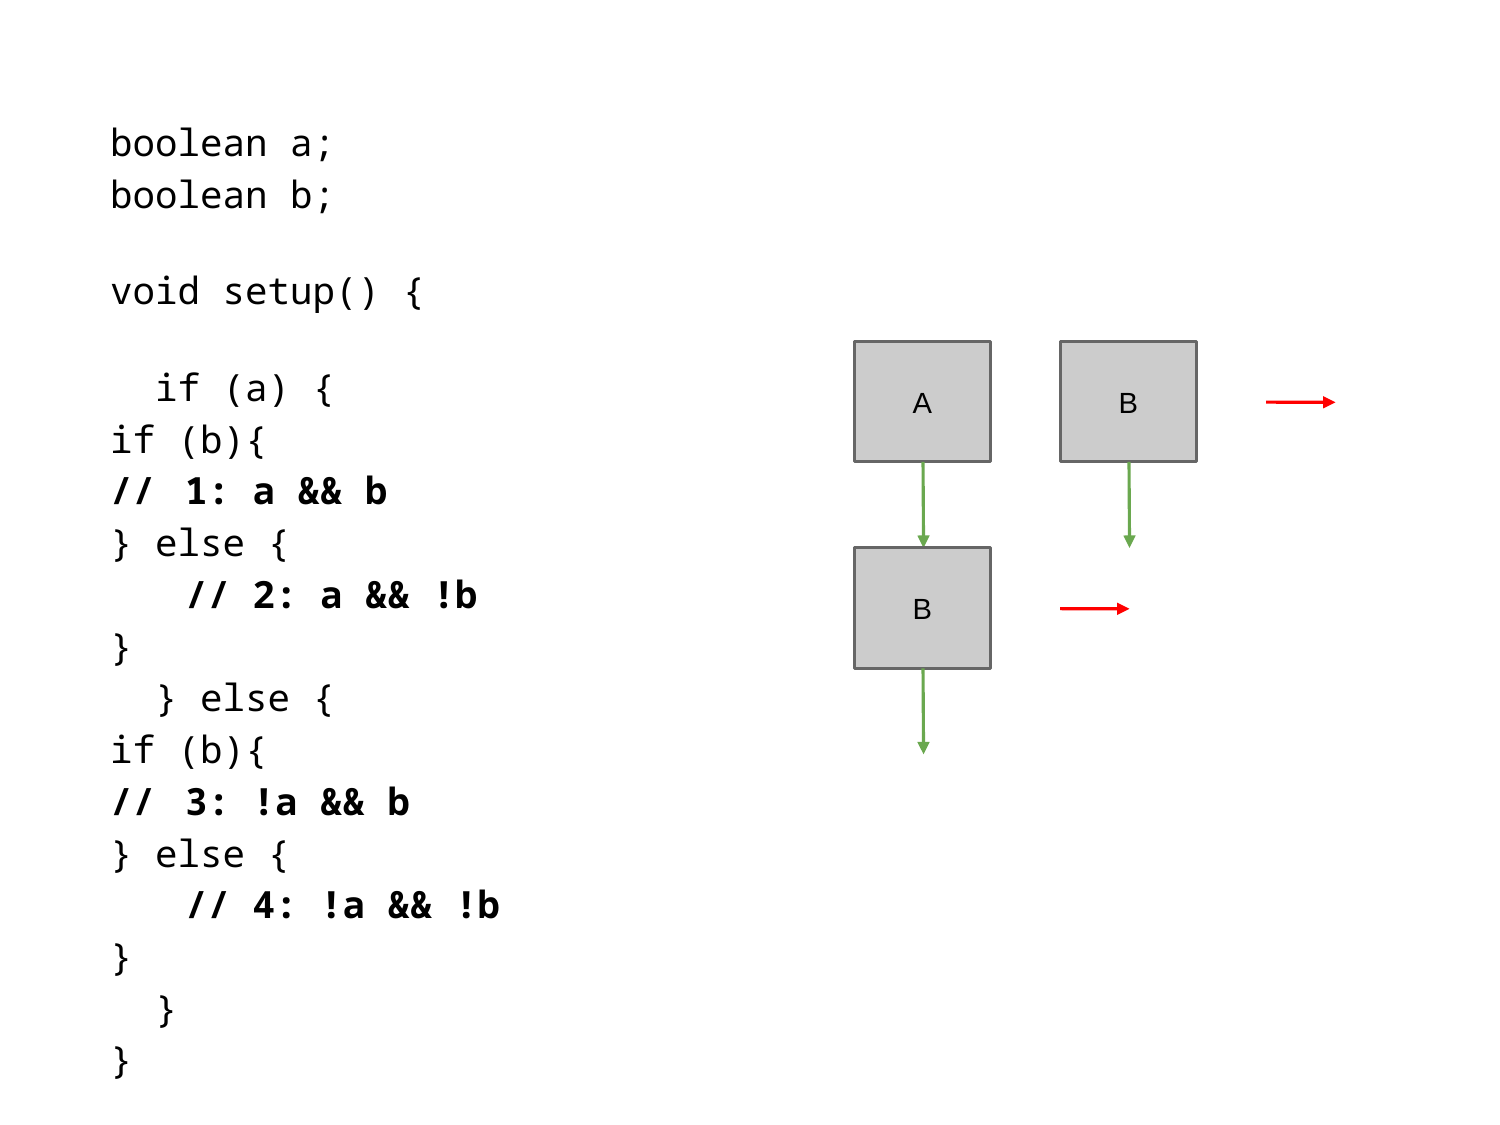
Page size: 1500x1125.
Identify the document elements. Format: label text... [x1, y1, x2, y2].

text_box A [854, 341, 991, 462]
text_box B [854, 547, 991, 669]
text_box B [1060, 341, 1197, 462]
text_box boolean a; boolean b; void setup() { if (a) { if (b){ // 1: a && b } else { // 2: a && !b } } else { if (b){ // 3: !a && b } else { // 4: !a && !b } } } [95, 97, 716, 957]
